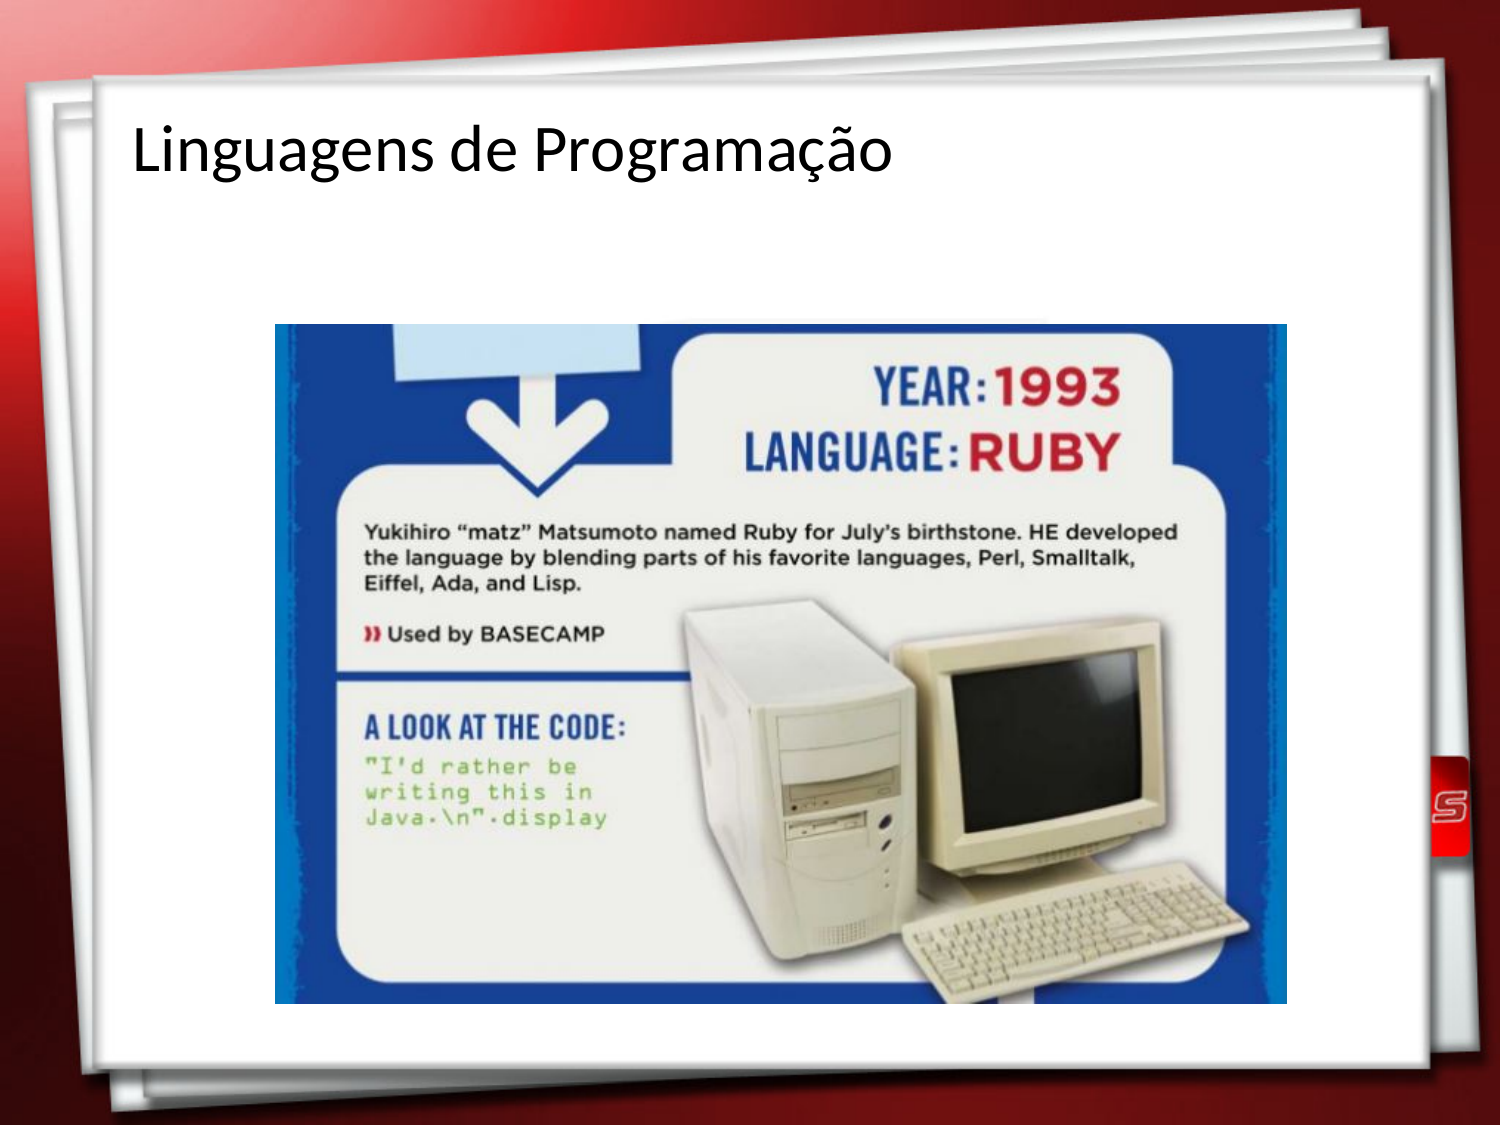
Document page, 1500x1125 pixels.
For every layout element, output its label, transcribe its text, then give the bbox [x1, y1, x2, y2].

title Linguagens de Programação [118, 33, 1394, 257]
picture [0, 0, 1500, 1125]
